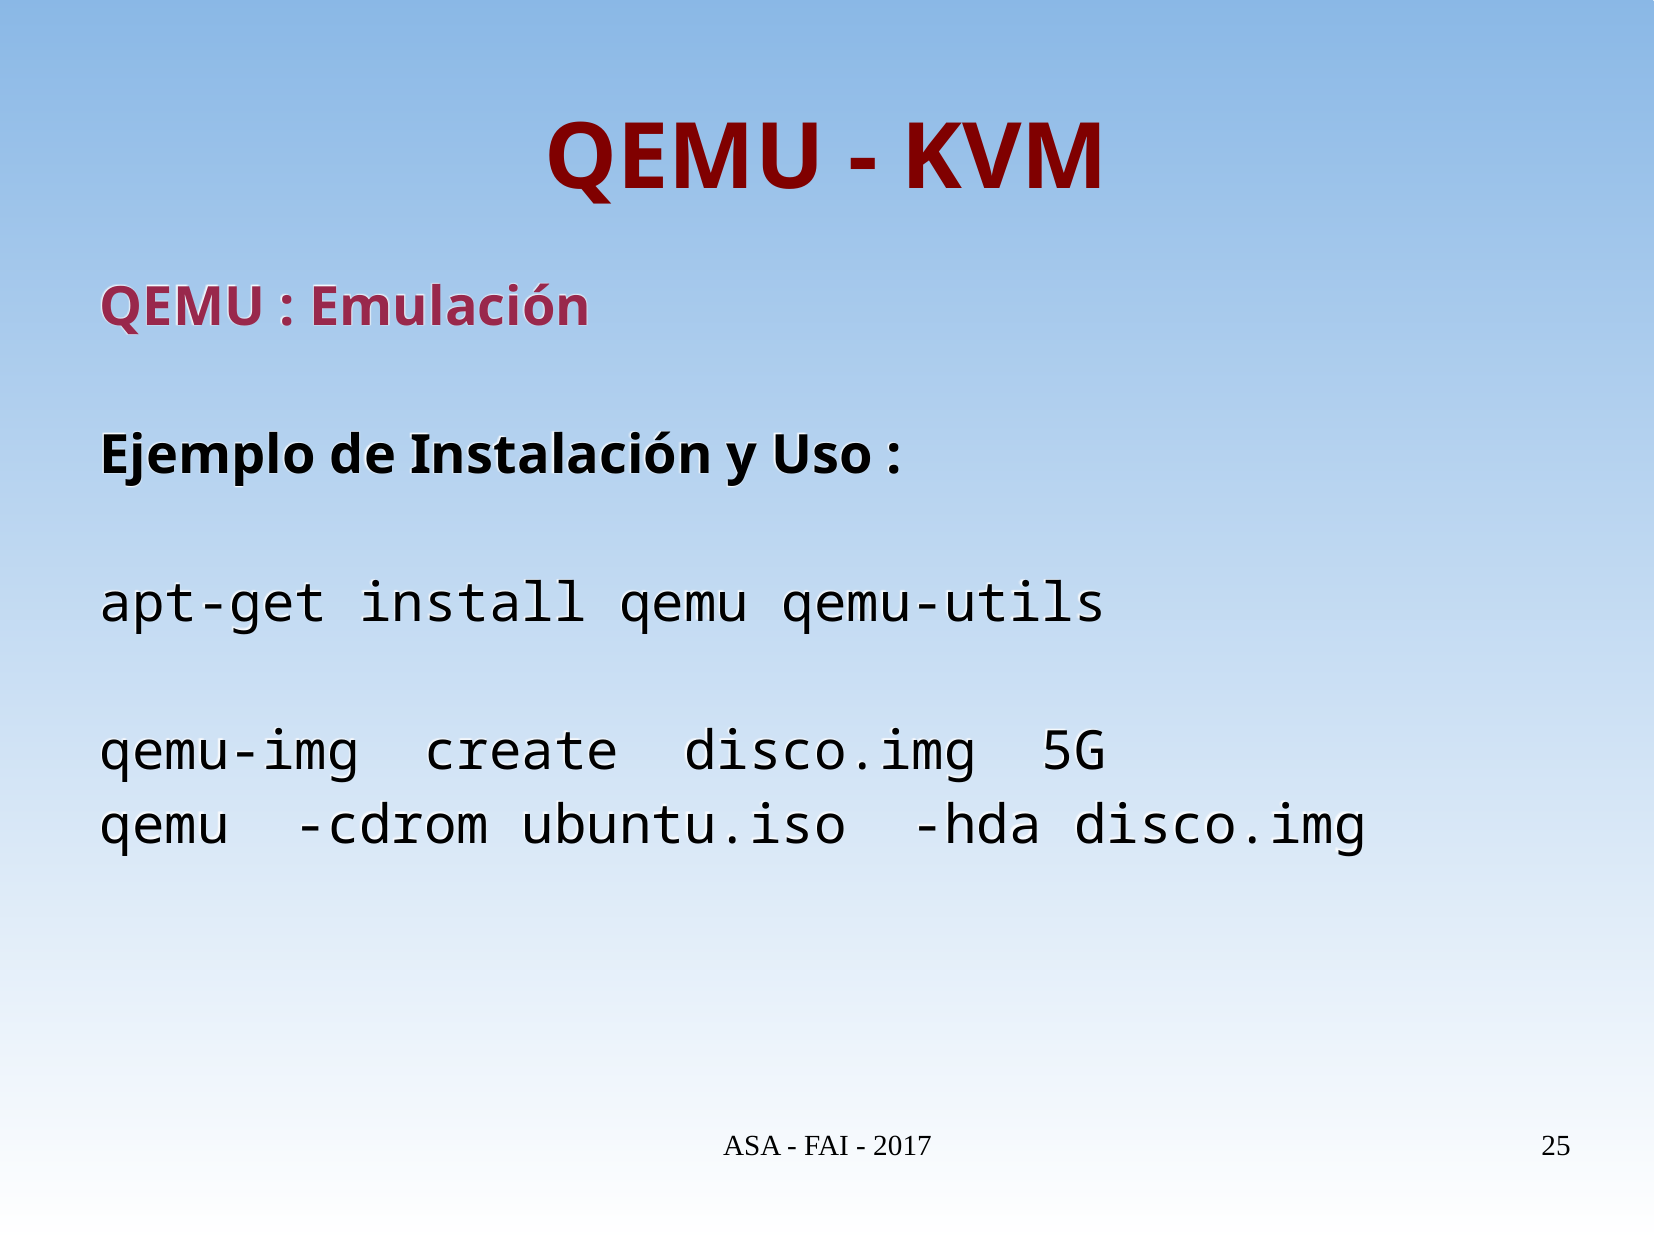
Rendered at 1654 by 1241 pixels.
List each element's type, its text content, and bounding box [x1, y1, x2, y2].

text_box QEMU : Emulación Ejemplo de Instalación y Uso : apt-get install qemu qemu-utils qemu-img create disco.img 5G qemu -cdrom ubuntu.iso -hda disco.img [84, 260, 1392, 873]
title QEMU - KVM [82, 49, 1571, 257]
